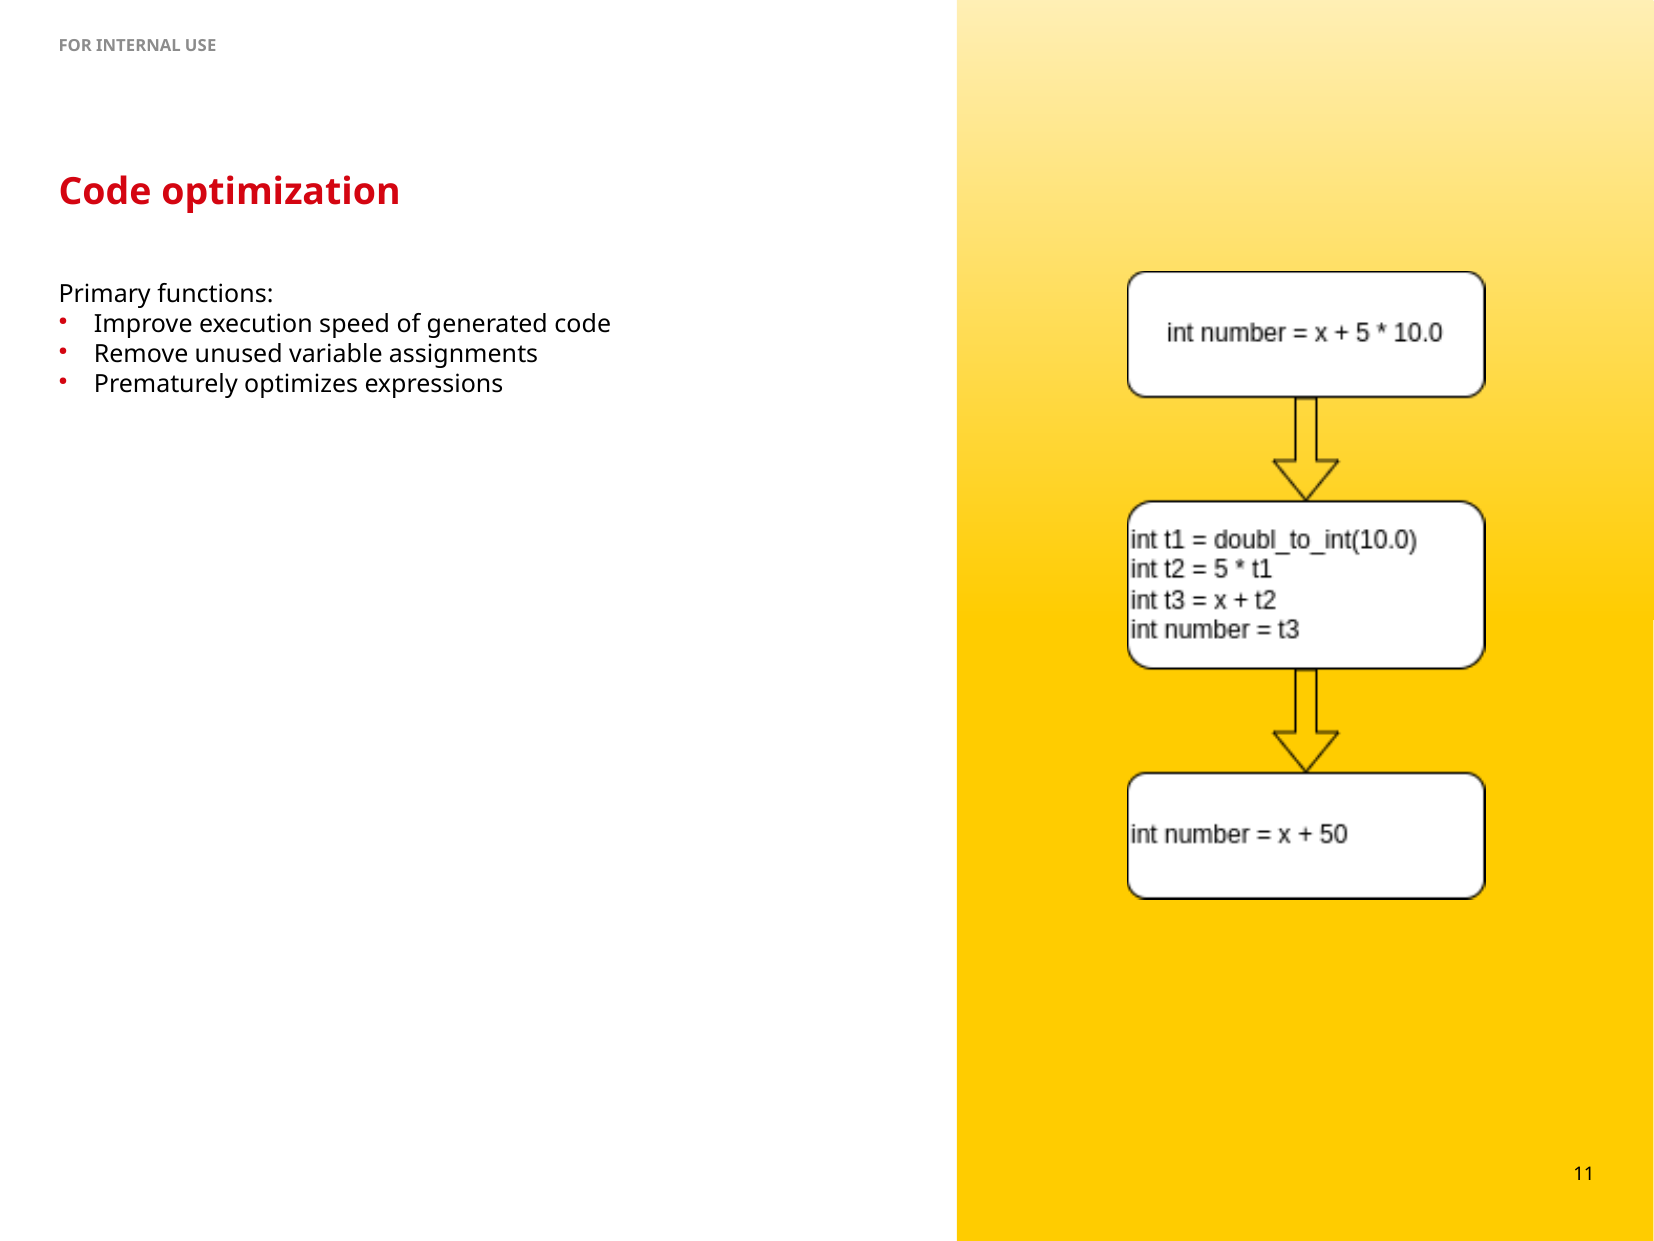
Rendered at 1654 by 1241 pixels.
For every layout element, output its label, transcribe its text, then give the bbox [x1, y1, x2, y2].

text_box [956, 0, 1654, 1241]
picture [1127, 271, 1486, 901]
title Code optimization [58, 92, 899, 212]
list Primary functions: Improve execution speed of generated code Remove unused variable assignments Prematurely optimizes expressions [58, 277, 899, 1129]
slide_number 23 [1526, 1158, 1595, 1192]
